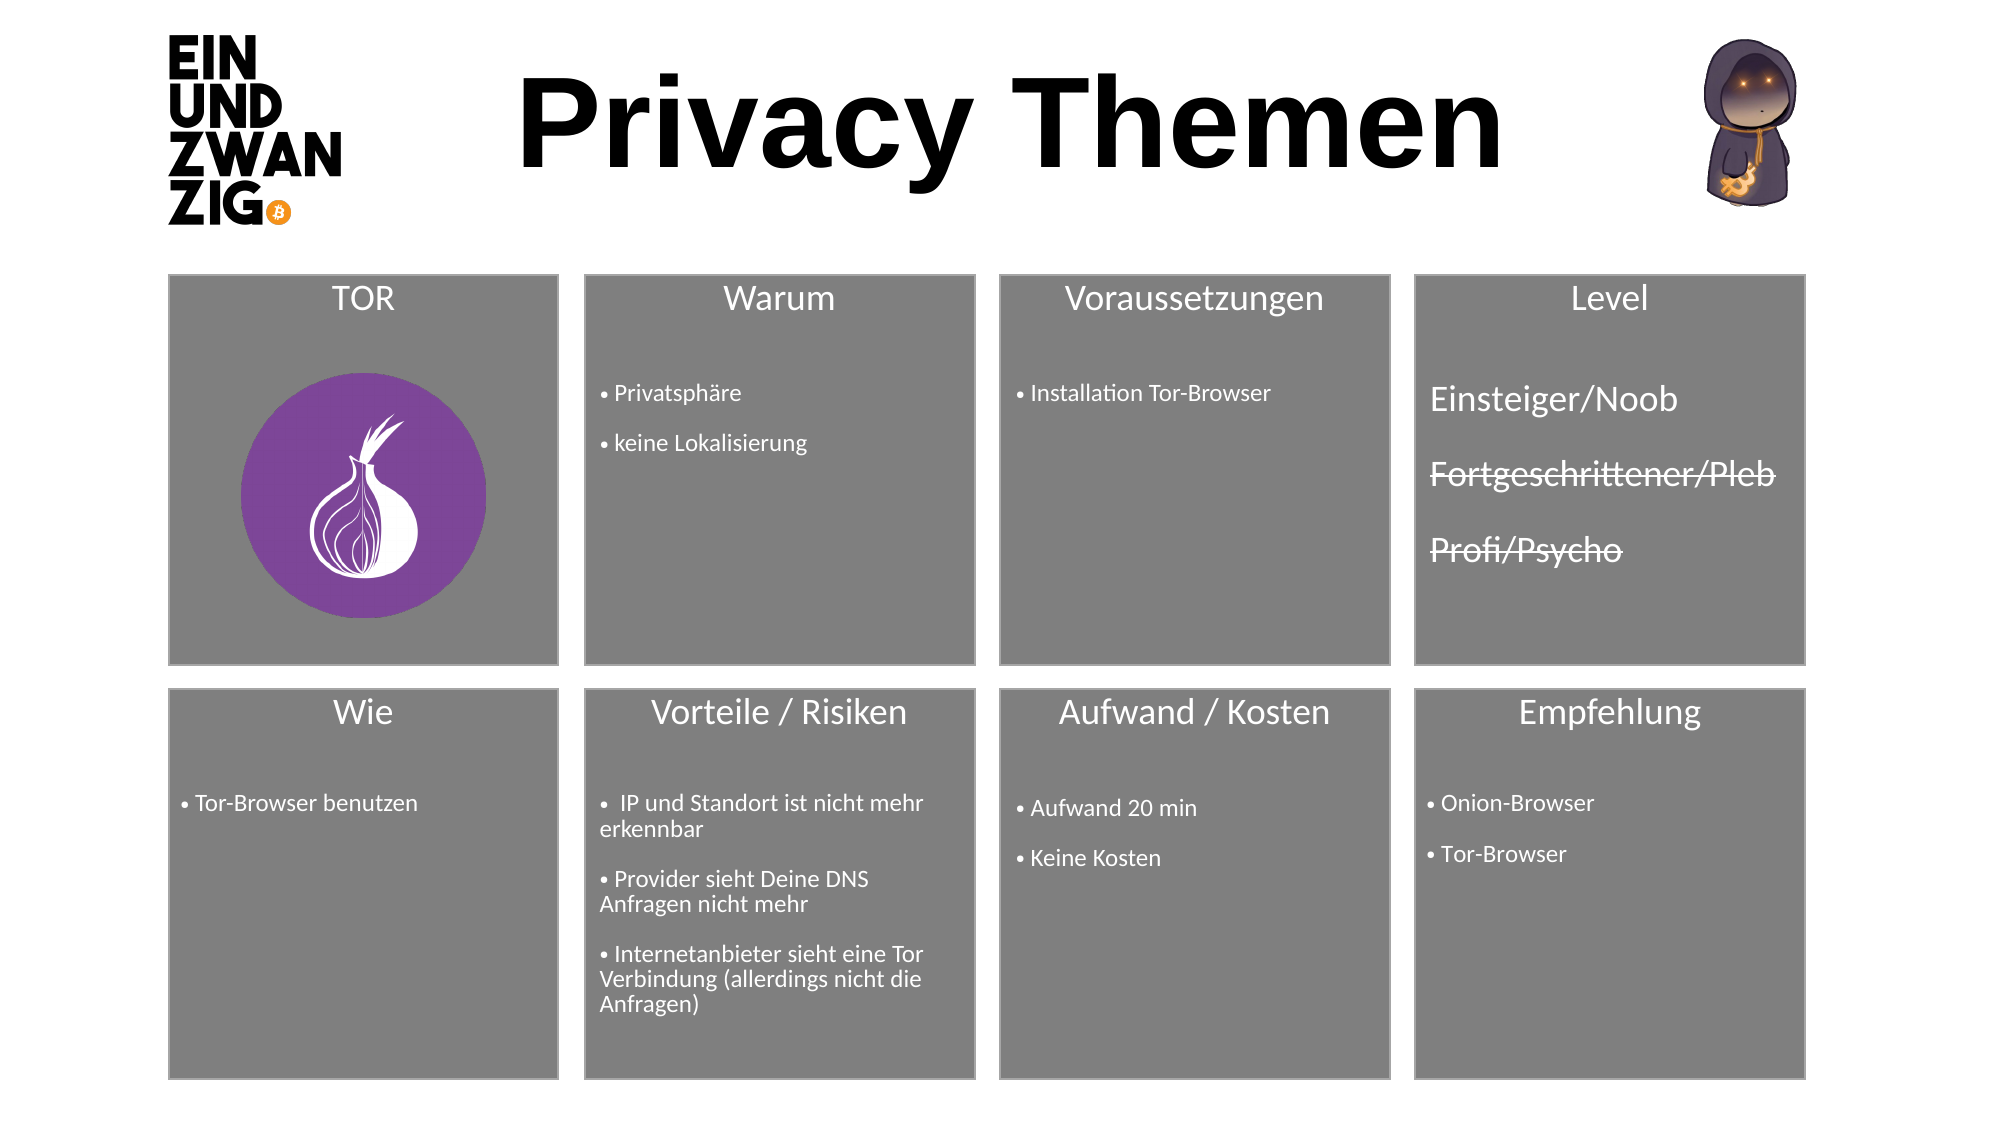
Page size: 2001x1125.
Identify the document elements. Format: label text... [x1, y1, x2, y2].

picture [241, 373, 486, 618]
picture [168, 35, 358, 225]
text_box Aufwand 20 min Keine Kosten [1001, 790, 1391, 1079]
text_box Tor-Browser benutzen [165, 786, 555, 1075]
text_box IP und Standort ist nicht mehr erkennbar Provider sieht Deine DNS Anfragen nicht mehr Internetanbieter sieht eine Tor Verbindung (allerdings nicht die Anfragen) [585, 786, 974, 1075]
text_box Onion-Browser Tor-Browser [1411, 786, 1801, 1075]
text_box Privatsphäre keine Lokalisierung [585, 375, 975, 665]
picture [1607, 0, 1887, 260]
text_box TOR [169, 275, 558, 665]
text_box Einsteiger/Noob Fortgeschrittener/Pleb Profi/Psycho [1415, 375, 1805, 665]
text_box Installation Tor-Browser [1001, 375, 1391, 665]
